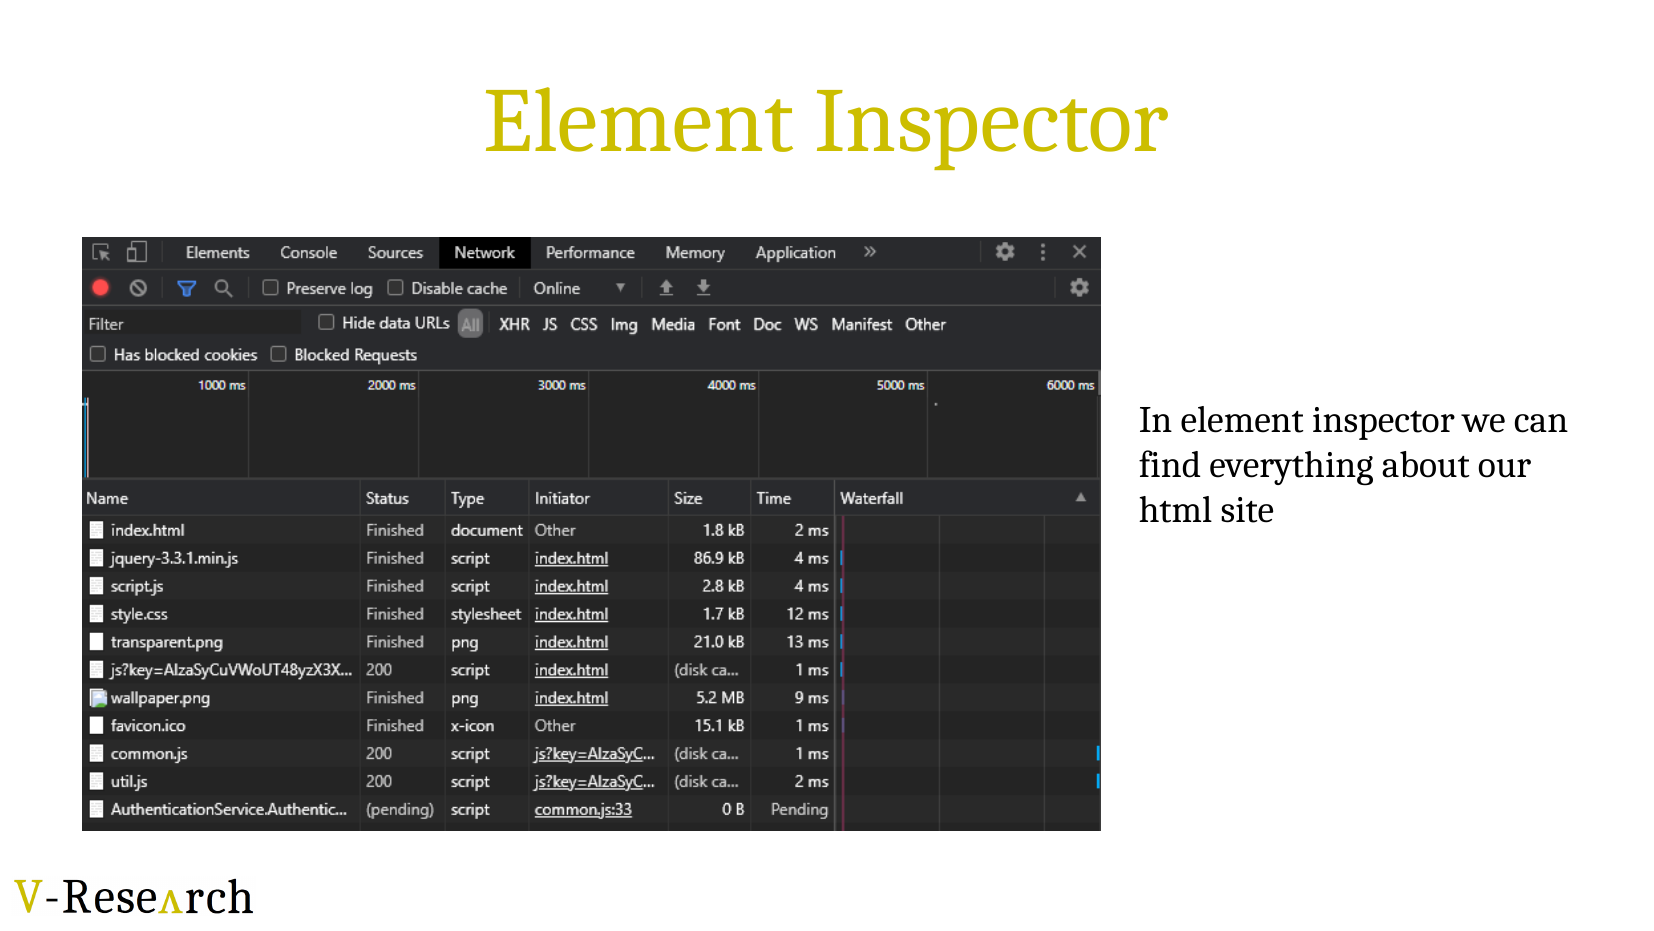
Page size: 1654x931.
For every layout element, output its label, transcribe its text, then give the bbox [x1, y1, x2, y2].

picture [11, 876, 256, 916]
picture [82, 237, 1101, 831]
text_box In element inspector we can find everything about our html site [1138, 395, 1571, 535]
title Element Inspector [82, 37, 1571, 193]
